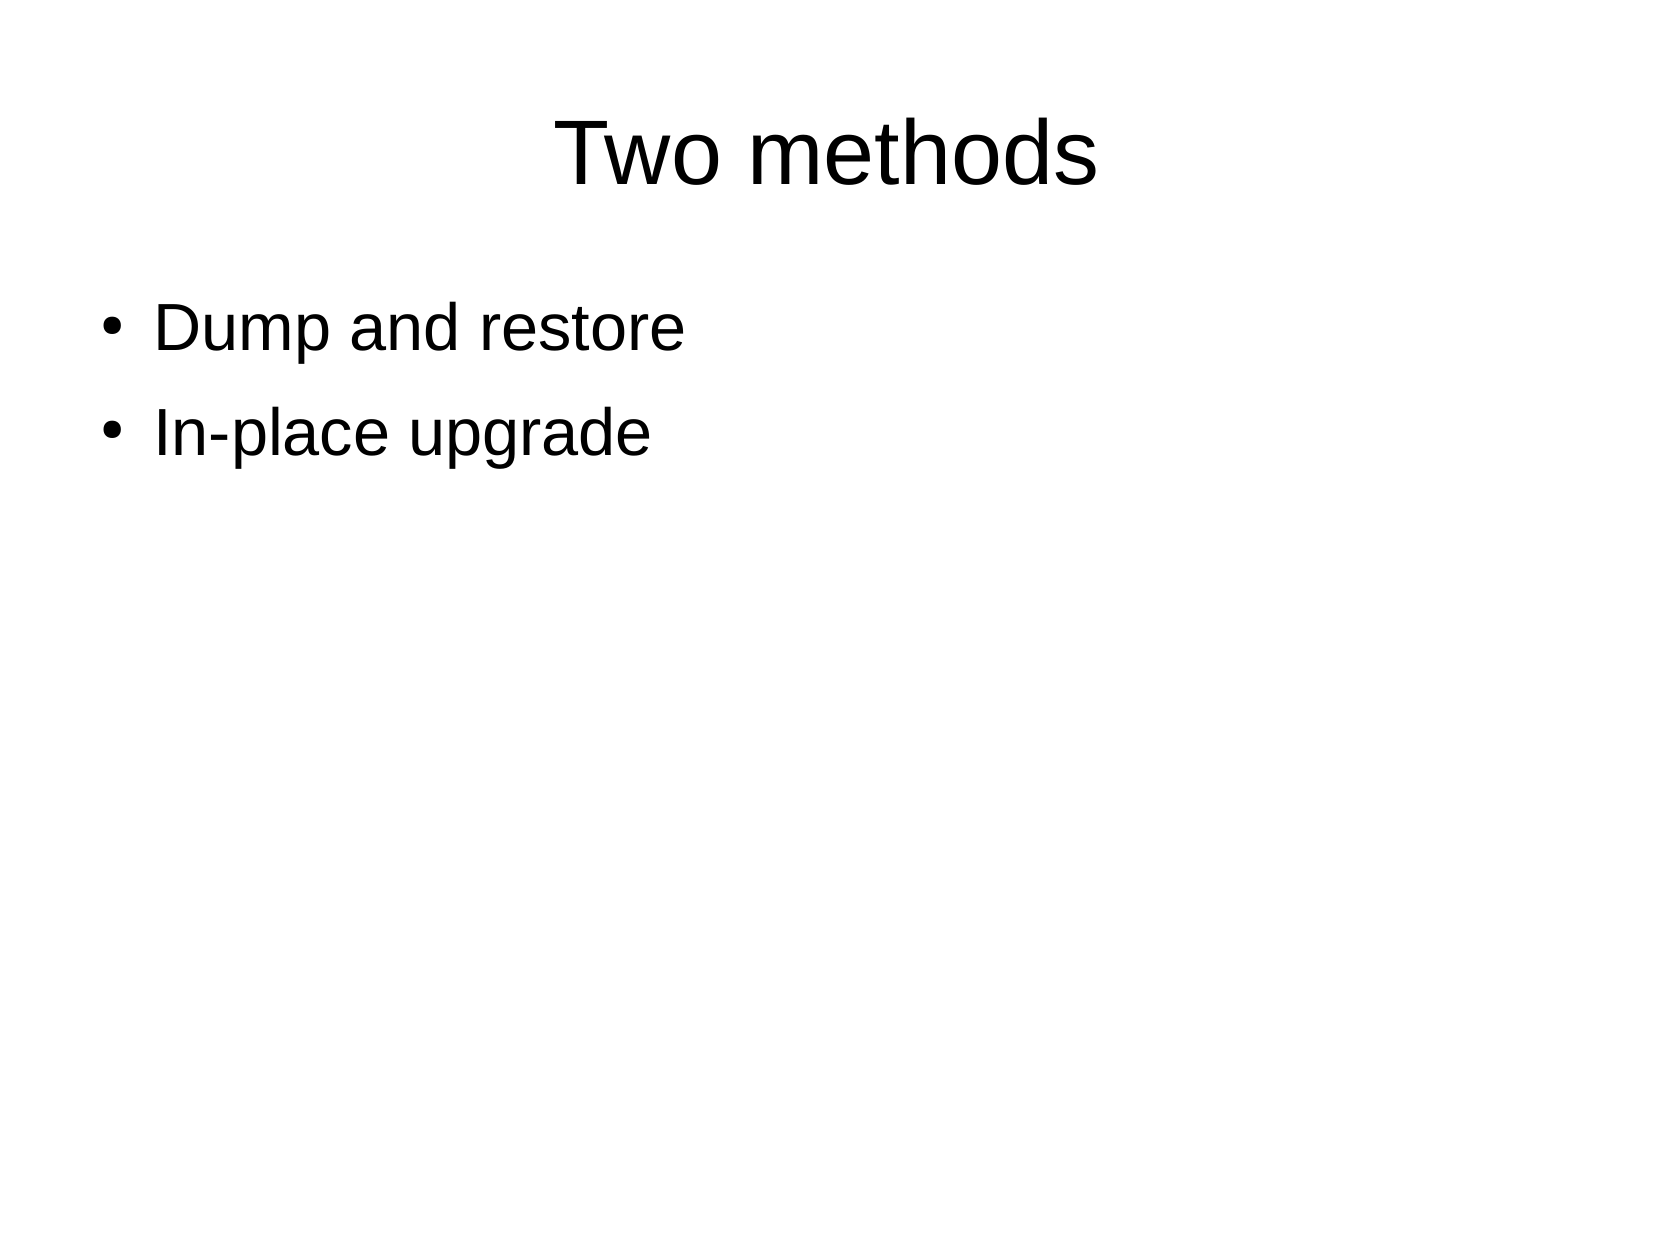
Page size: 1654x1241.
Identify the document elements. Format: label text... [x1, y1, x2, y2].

title Two methods [82, 49, 1571, 257]
list Dump and restore In-place upgrade [82, 290, 1571, 1109]
